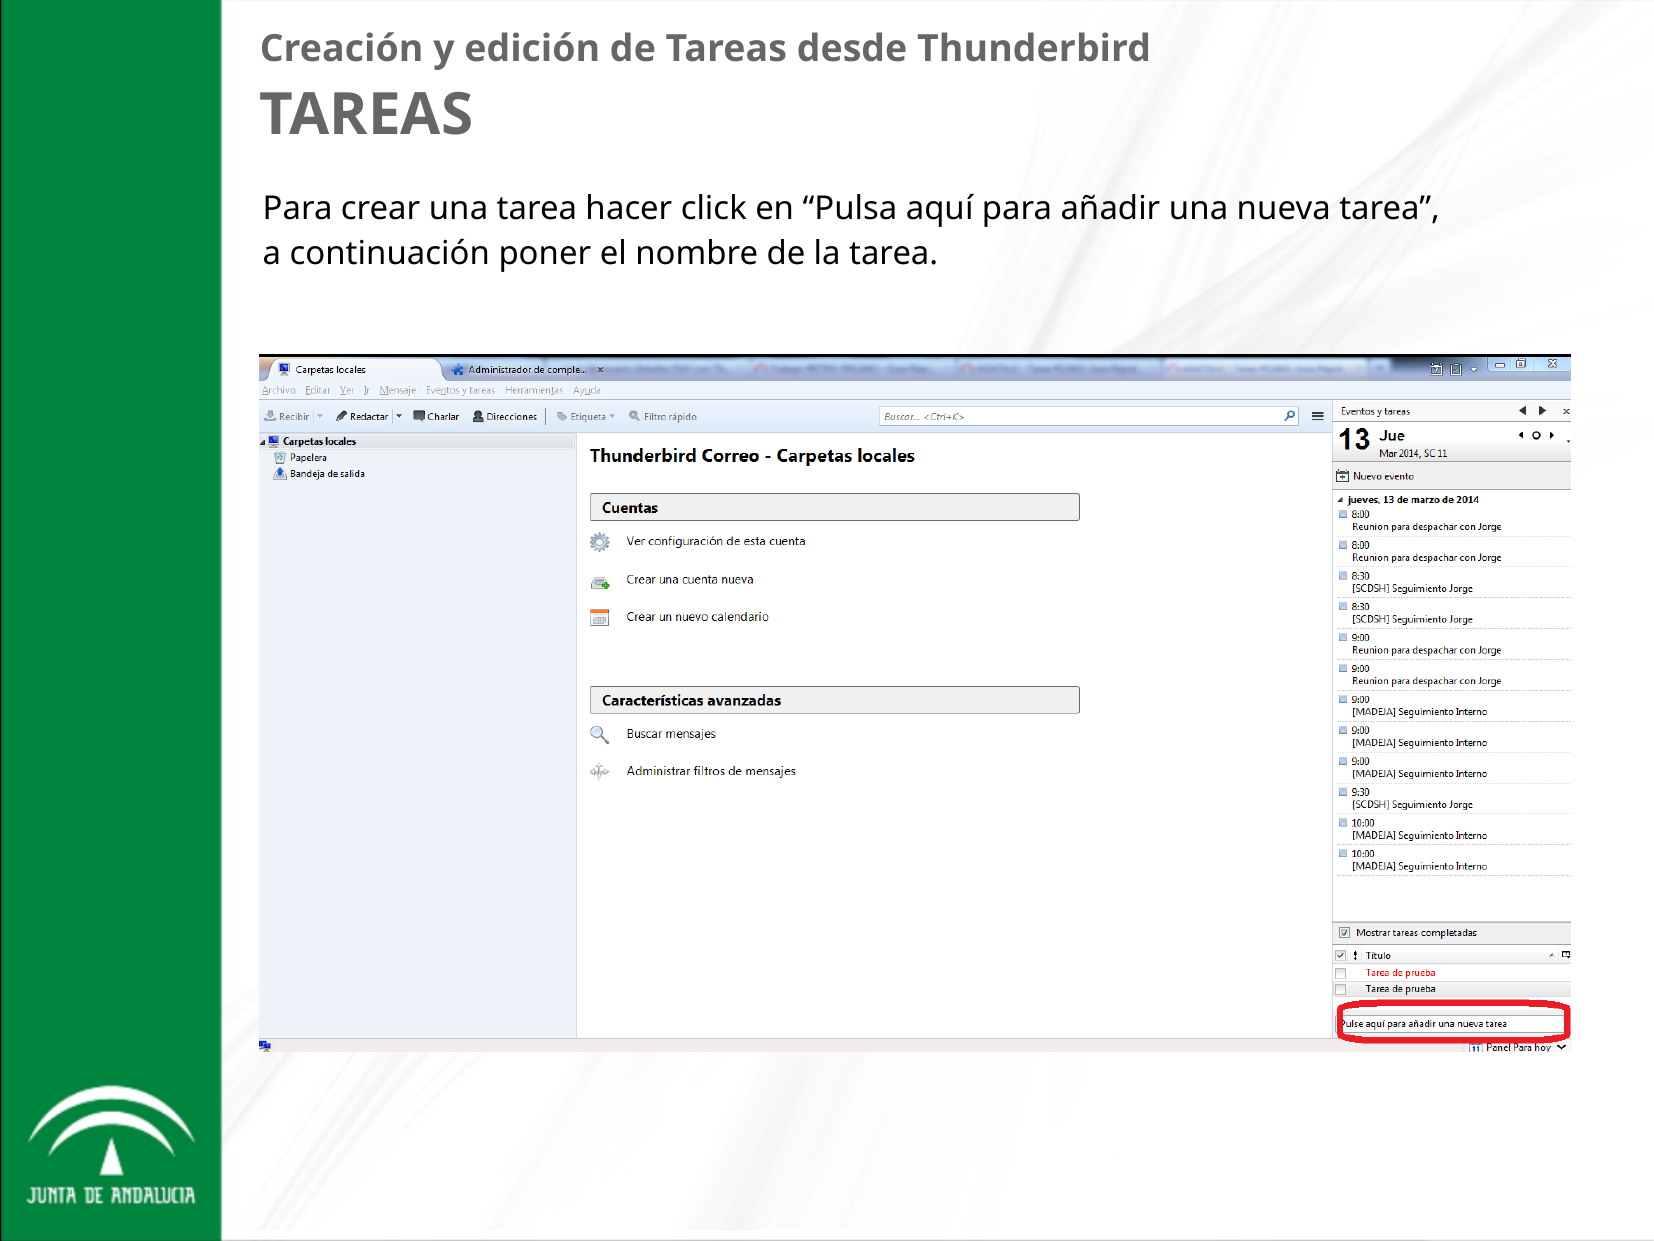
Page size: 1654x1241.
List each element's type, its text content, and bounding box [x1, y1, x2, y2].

picture [0, 0, 1654, 1241]
title Creación y edición de Tareas desde Thunderbird TAREAS [259, 30, 1577, 143]
text_box Para crear una tarea hacer click en “Pulsa aquí para añadir una nueva tarea”, a continuación poner el nombre de la tarea. [177, 177, 1459, 281]
